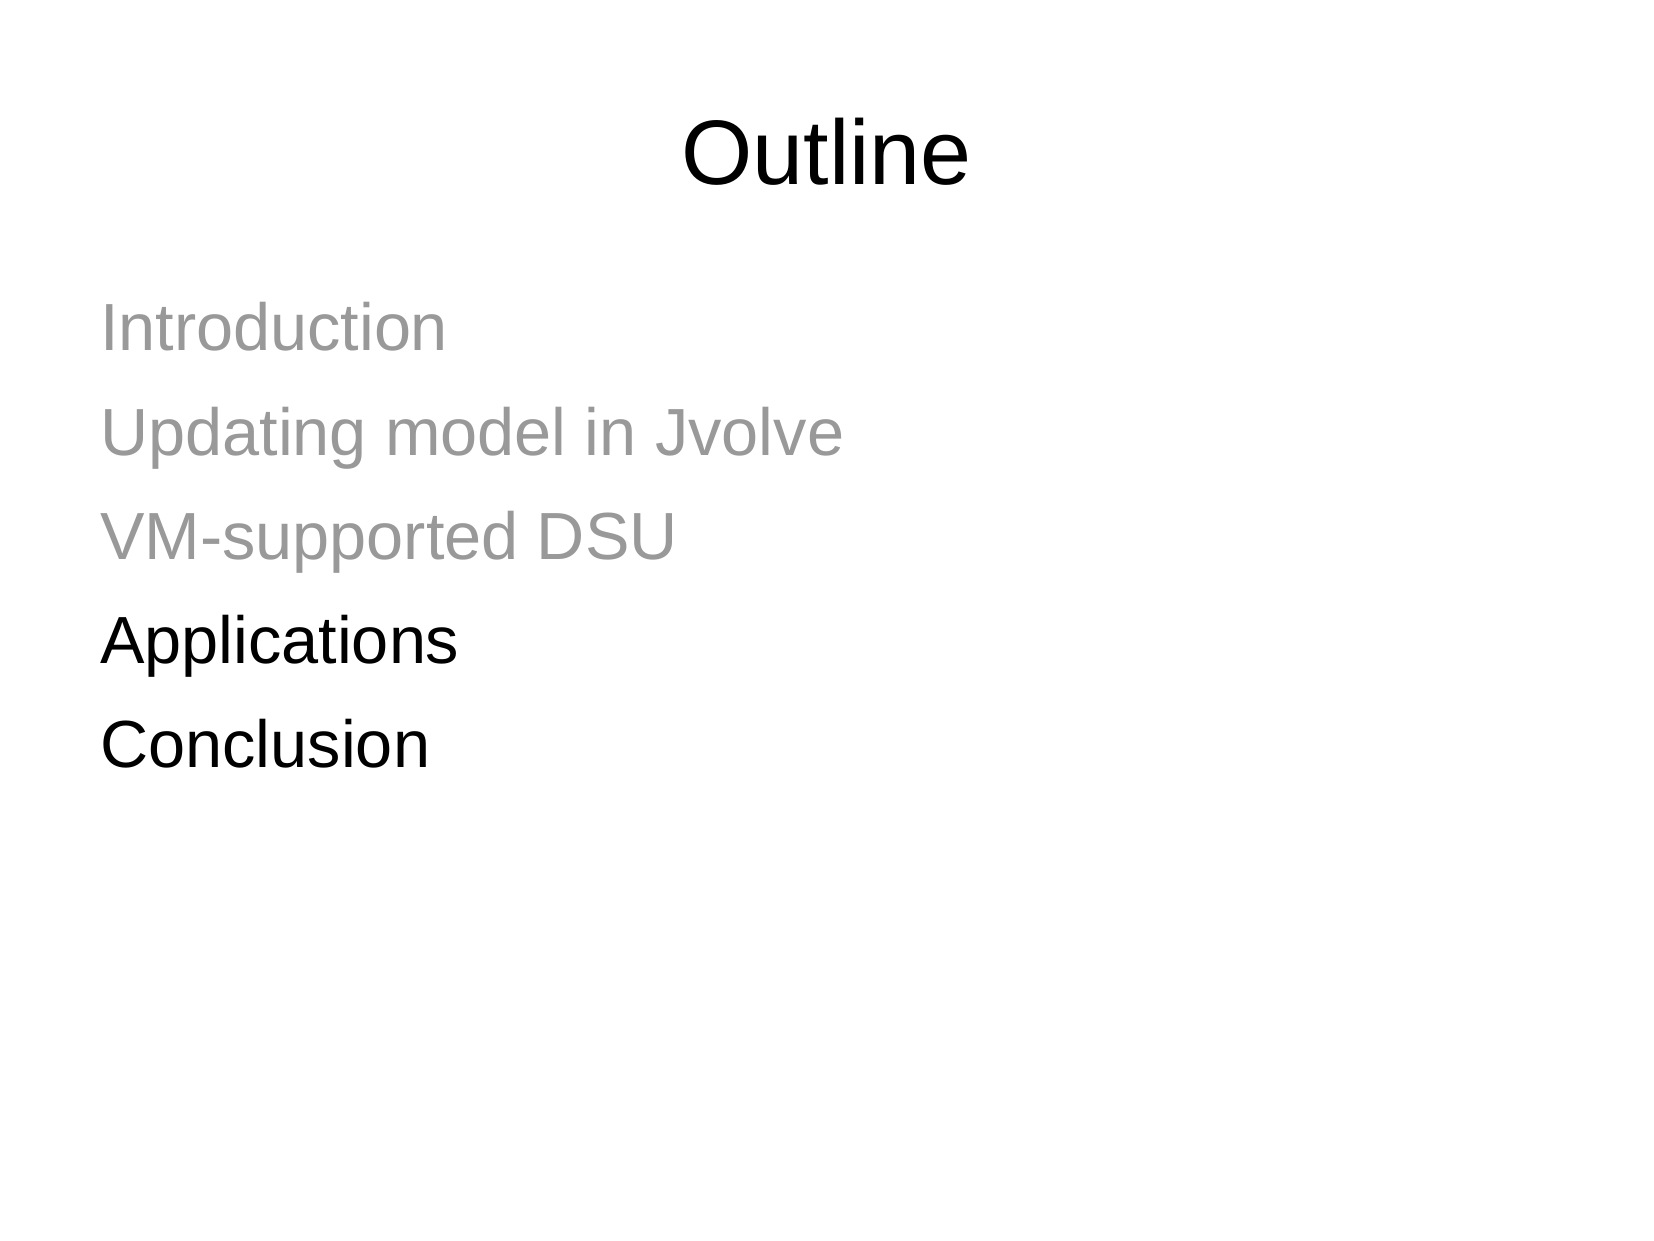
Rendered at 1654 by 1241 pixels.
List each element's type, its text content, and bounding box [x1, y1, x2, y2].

title Outline [82, 56, 1571, 250]
list Introduction Updating model in Jvolve VM-supported DSU Applications Conclusion [82, 290, 1571, 1094]
